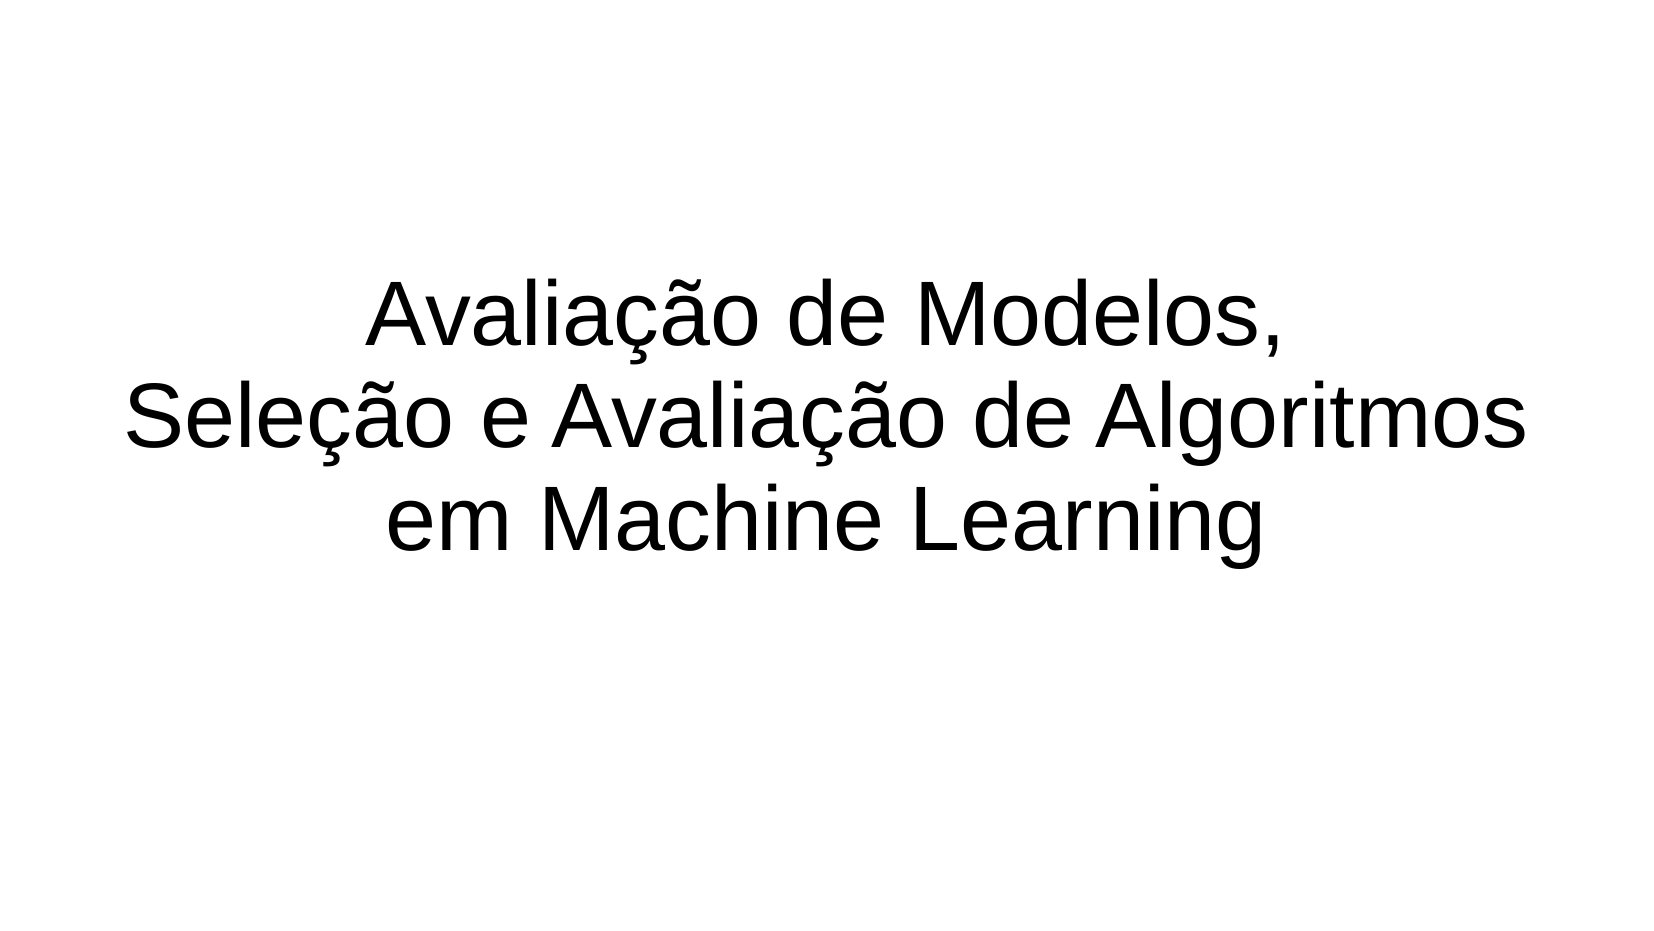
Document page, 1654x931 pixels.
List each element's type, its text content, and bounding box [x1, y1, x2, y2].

title Avaliação de Modelos, Seleção e Avaliação de Algoritmos em Machine Learning [82, 262, 1571, 570]
